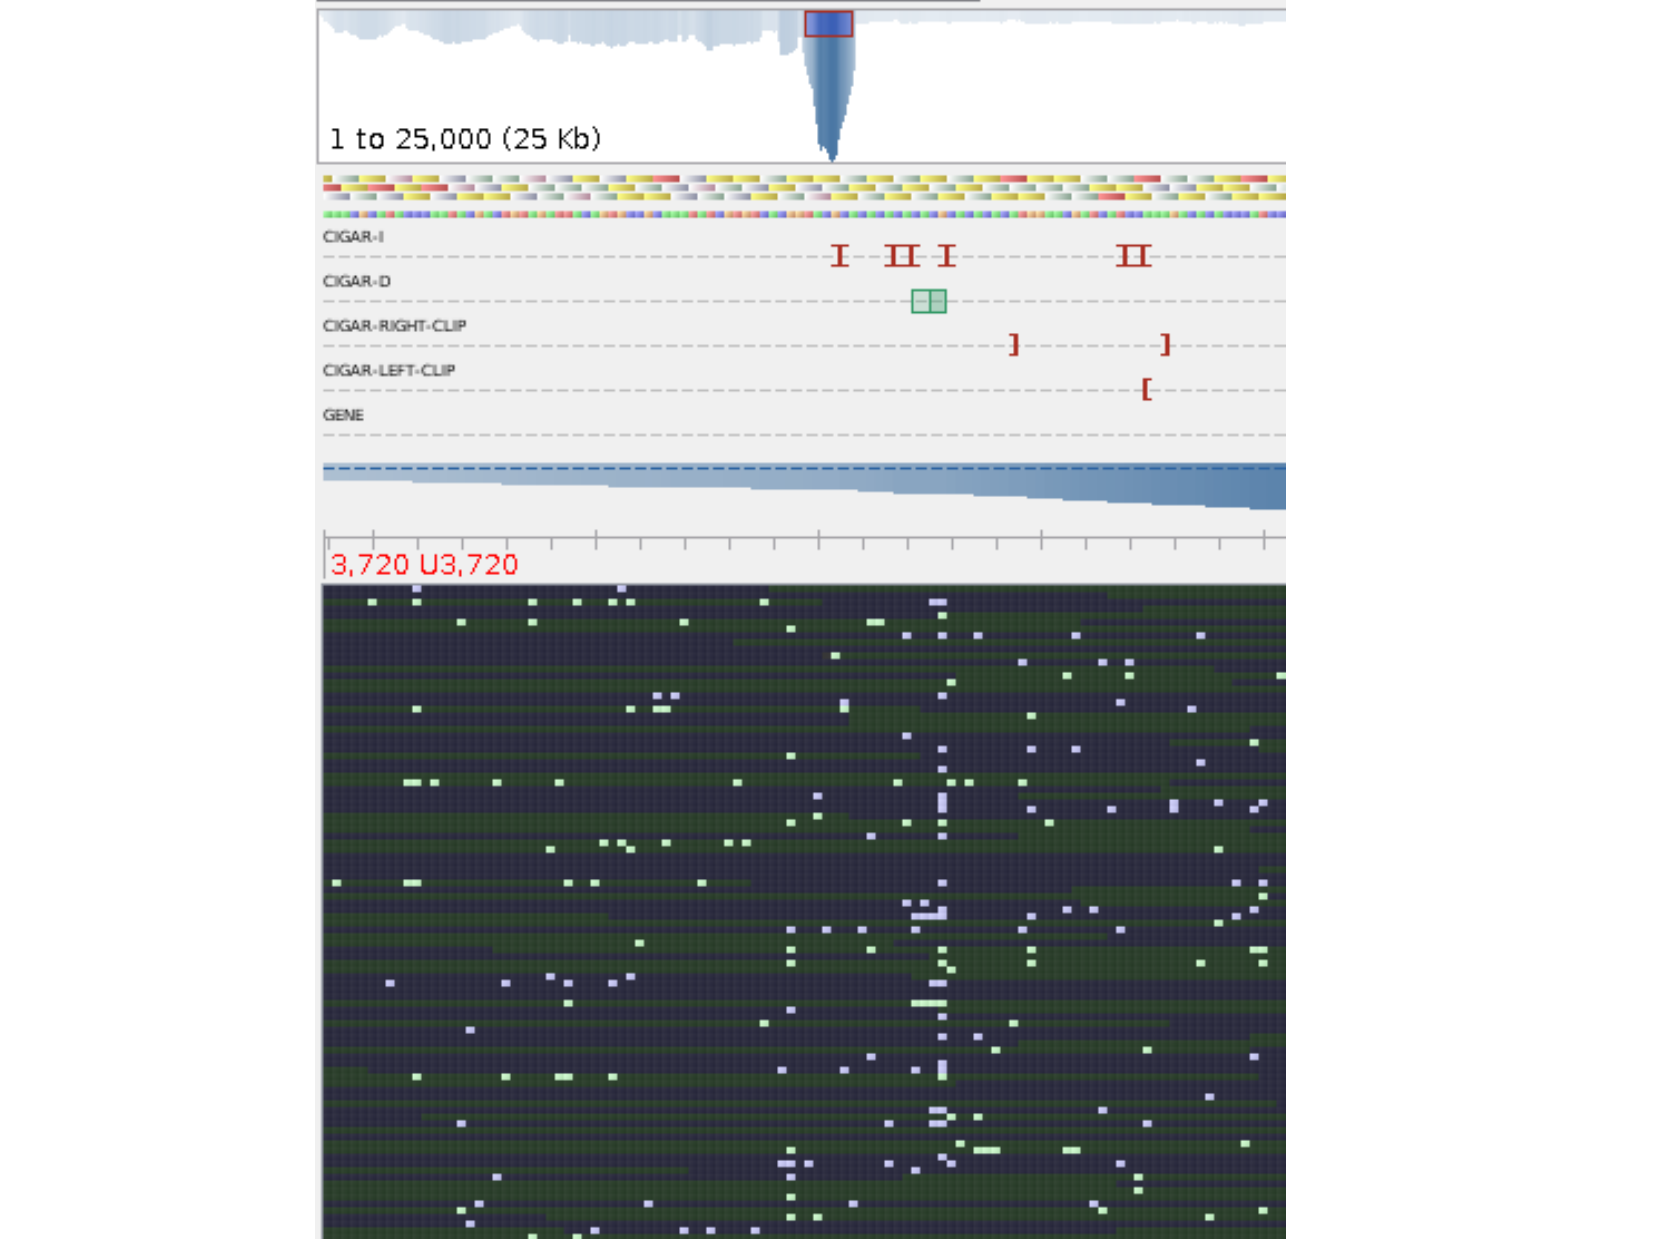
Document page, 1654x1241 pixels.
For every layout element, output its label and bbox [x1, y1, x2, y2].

picture [315, 0, 1286, 1239]
